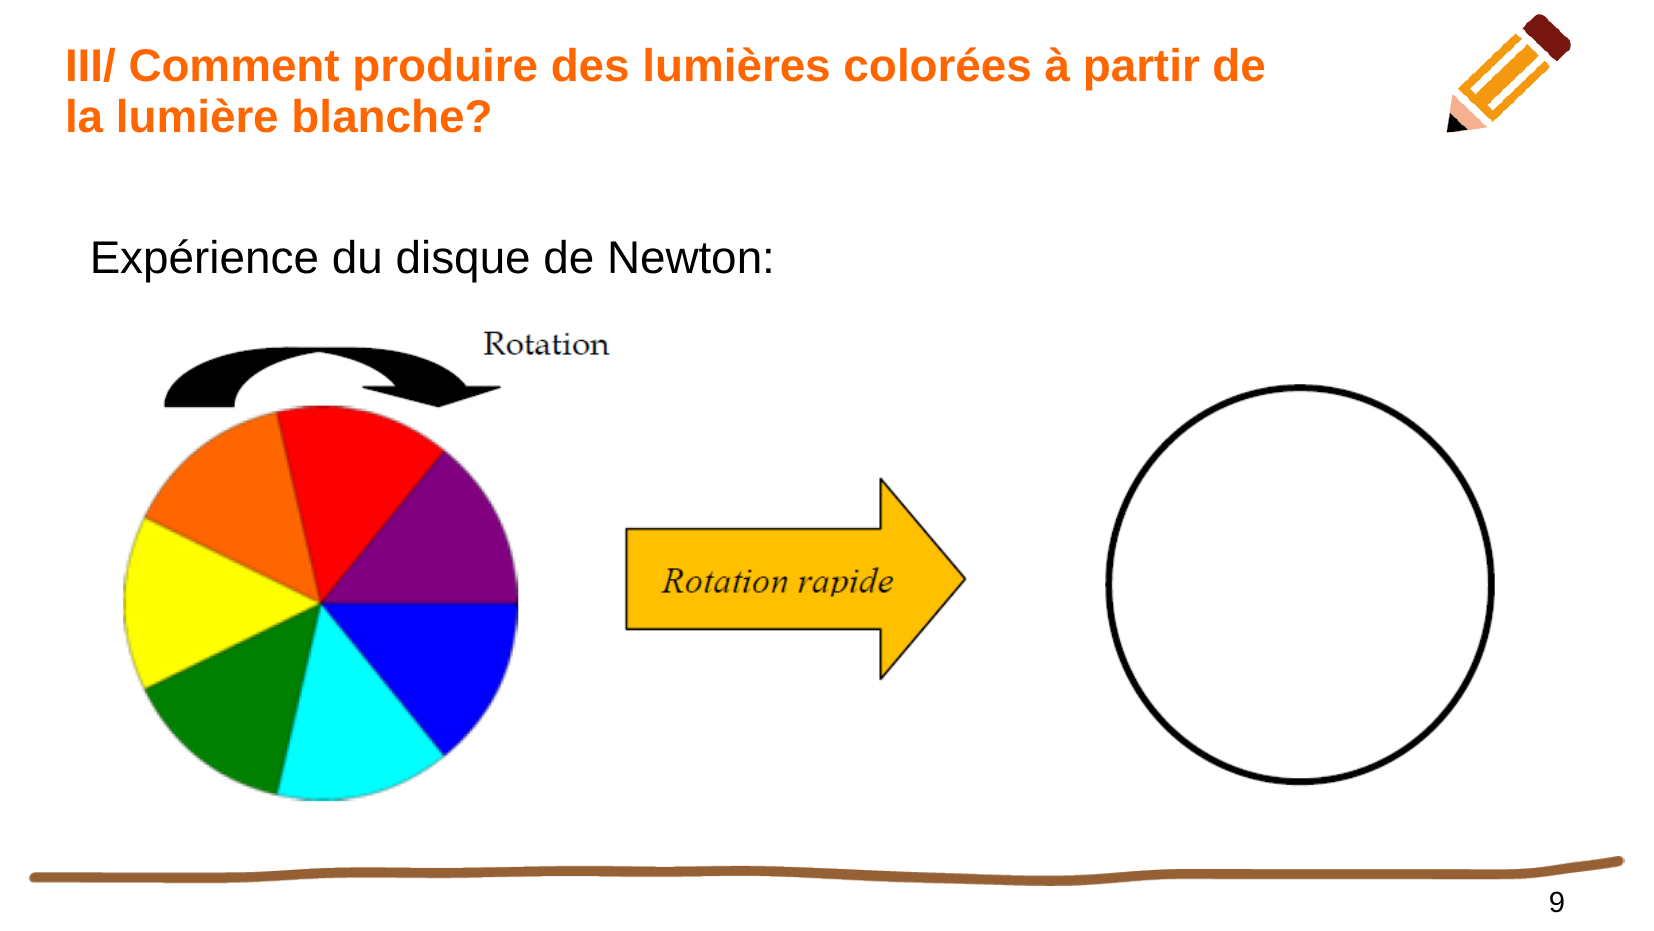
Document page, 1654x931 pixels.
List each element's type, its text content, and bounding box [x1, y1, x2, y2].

picture [29, 856, 1625, 886]
picture [1446, 14, 1571, 133]
picture [114, 305, 1507, 813]
title III/ Comment produire des lumières colorées à partir de la lumière blanche? [64, 33, 1313, 148]
text_box Expérience du disque de Newton: [75, 225, 791, 292]
